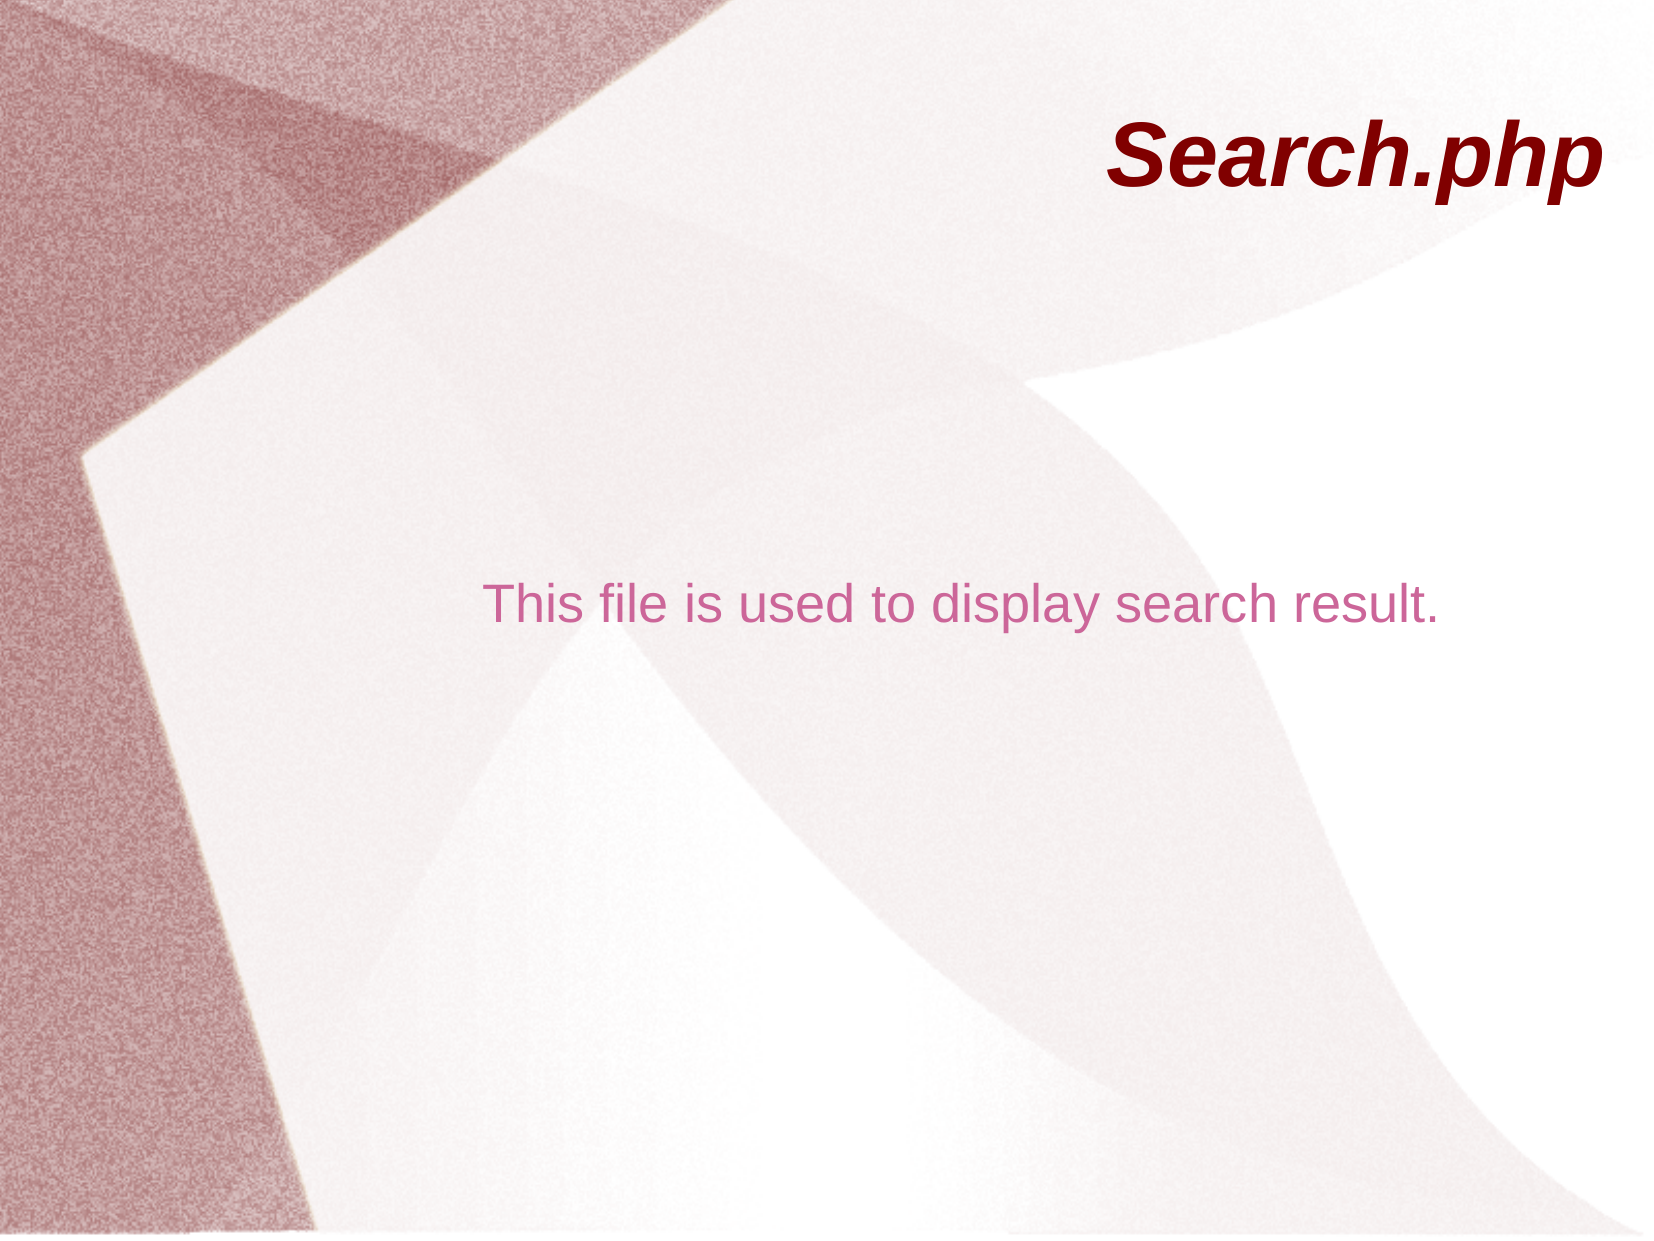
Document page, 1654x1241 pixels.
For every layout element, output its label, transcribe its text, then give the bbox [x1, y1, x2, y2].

title Search.php [596, 49, 1607, 257]
text_box This file is used to display search result. [324, 290, 1601, 916]
picture [0, 0, 1654, 1241]
